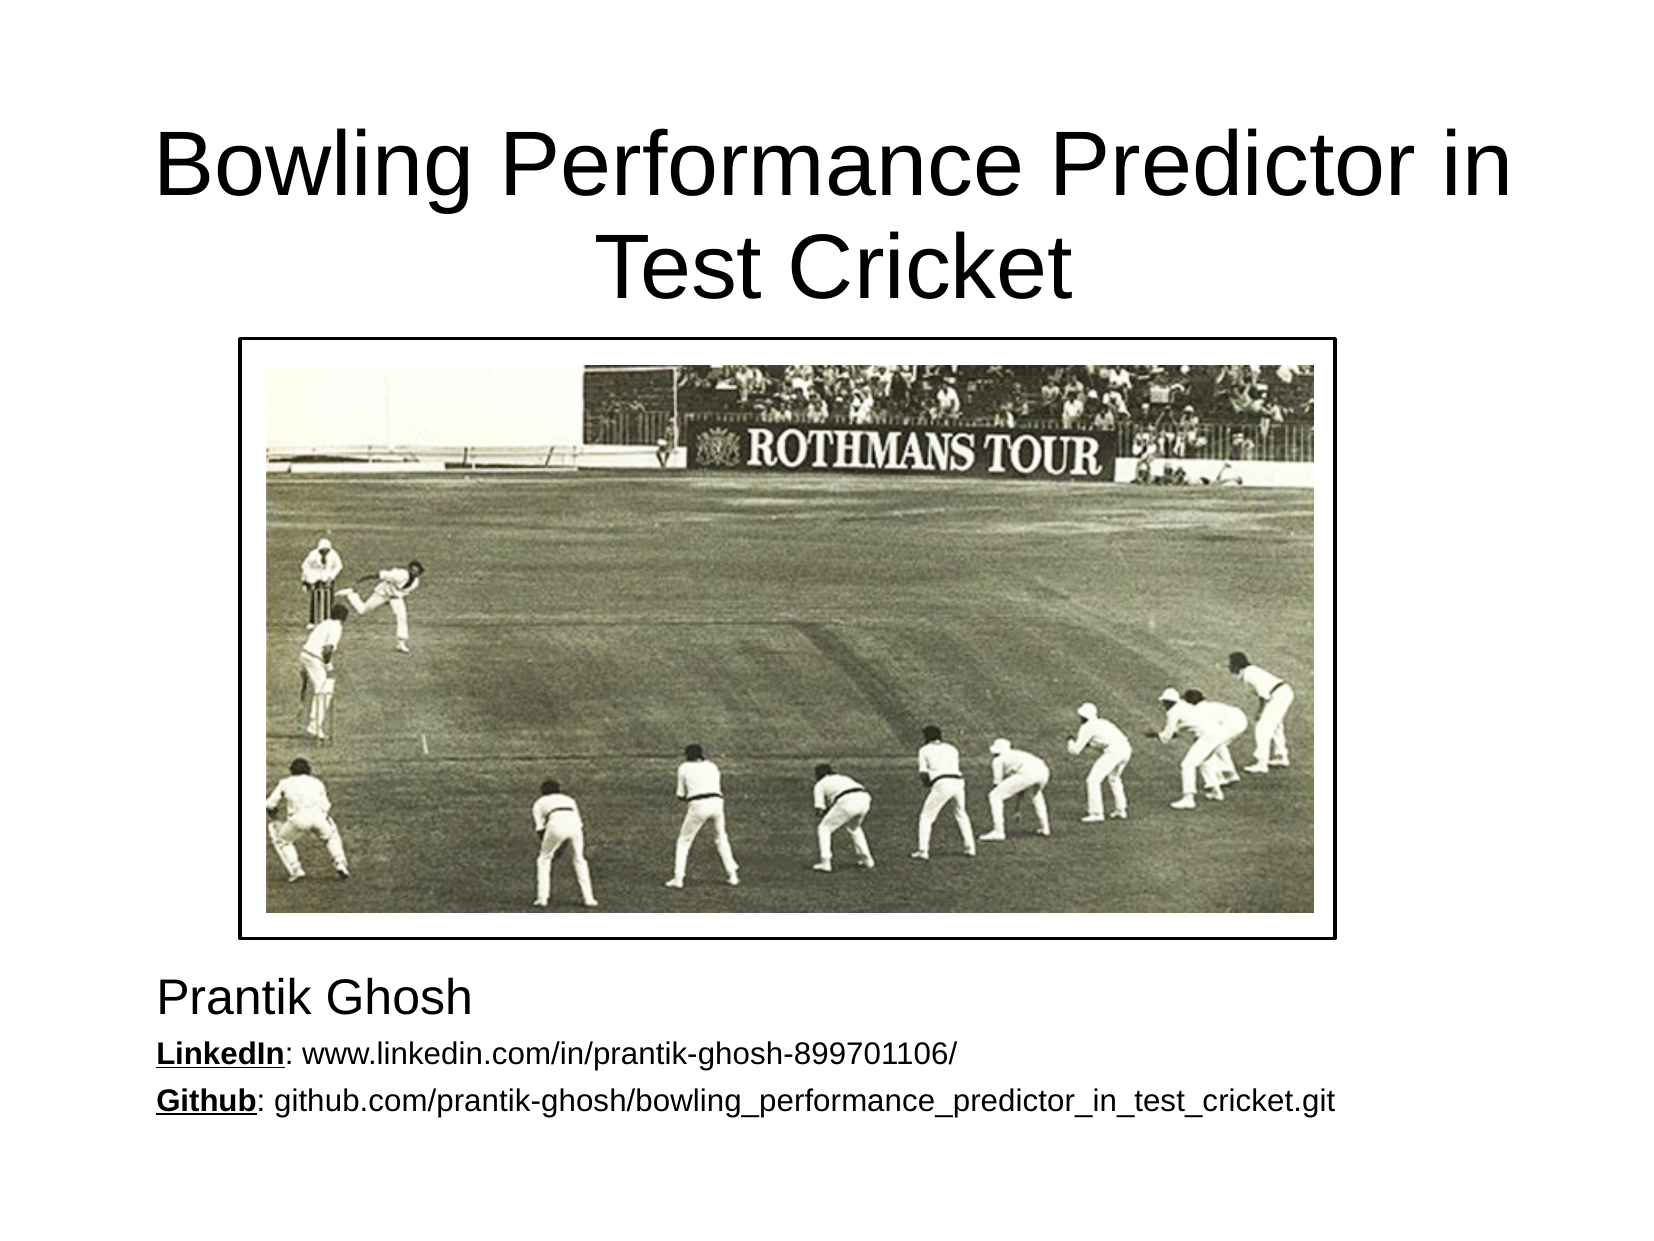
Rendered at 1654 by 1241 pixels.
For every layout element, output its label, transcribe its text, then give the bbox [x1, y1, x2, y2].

title Bowling Performance Predictor in Test Cricket [90, 90, 1579, 341]
subtitle Prantik Ghosh LinkedIn: www.linkedin.com/in/prantik-ghosh-899701106/ Github: github.com/prantik-ghosh/bowling_performance_predictor_in_test_cricket.git [82, 945, 1571, 1142]
text_box [240, 338, 1336, 939]
